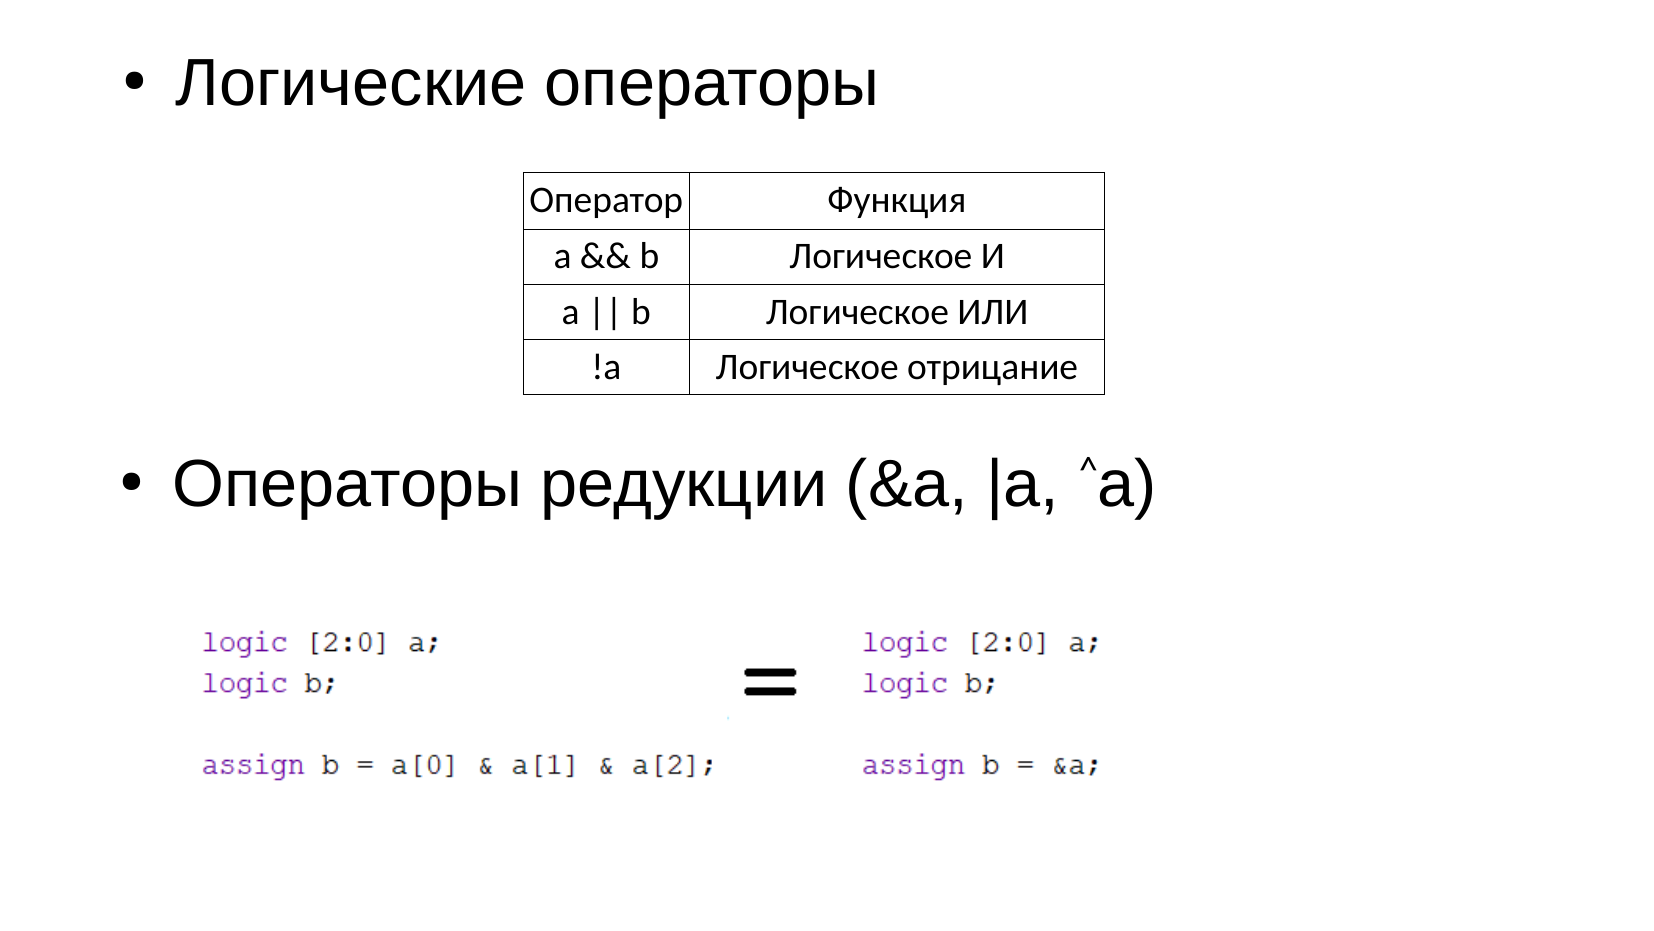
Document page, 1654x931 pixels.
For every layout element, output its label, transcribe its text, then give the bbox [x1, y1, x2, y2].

picture [180, 584, 1186, 870]
list Операторы редукции (&a, |a, ^a) [101, 445, 1591, 601]
table_cell Логическое ИЛИ [690, 285, 1104, 339]
table_header Функция [690, 200, 1104, 229]
table_cell Логическое отрицание [690, 340, 1104, 394]
list Логические операторы [105, 45, 1594, 200]
table_header Оператор [524, 200, 689, 229]
table_cell a || b [524, 285, 689, 339]
table_cell Логическое И [690, 230, 1104, 284]
table_cell !a [524, 340, 689, 394]
table_cell a && b [524, 230, 689, 284]
